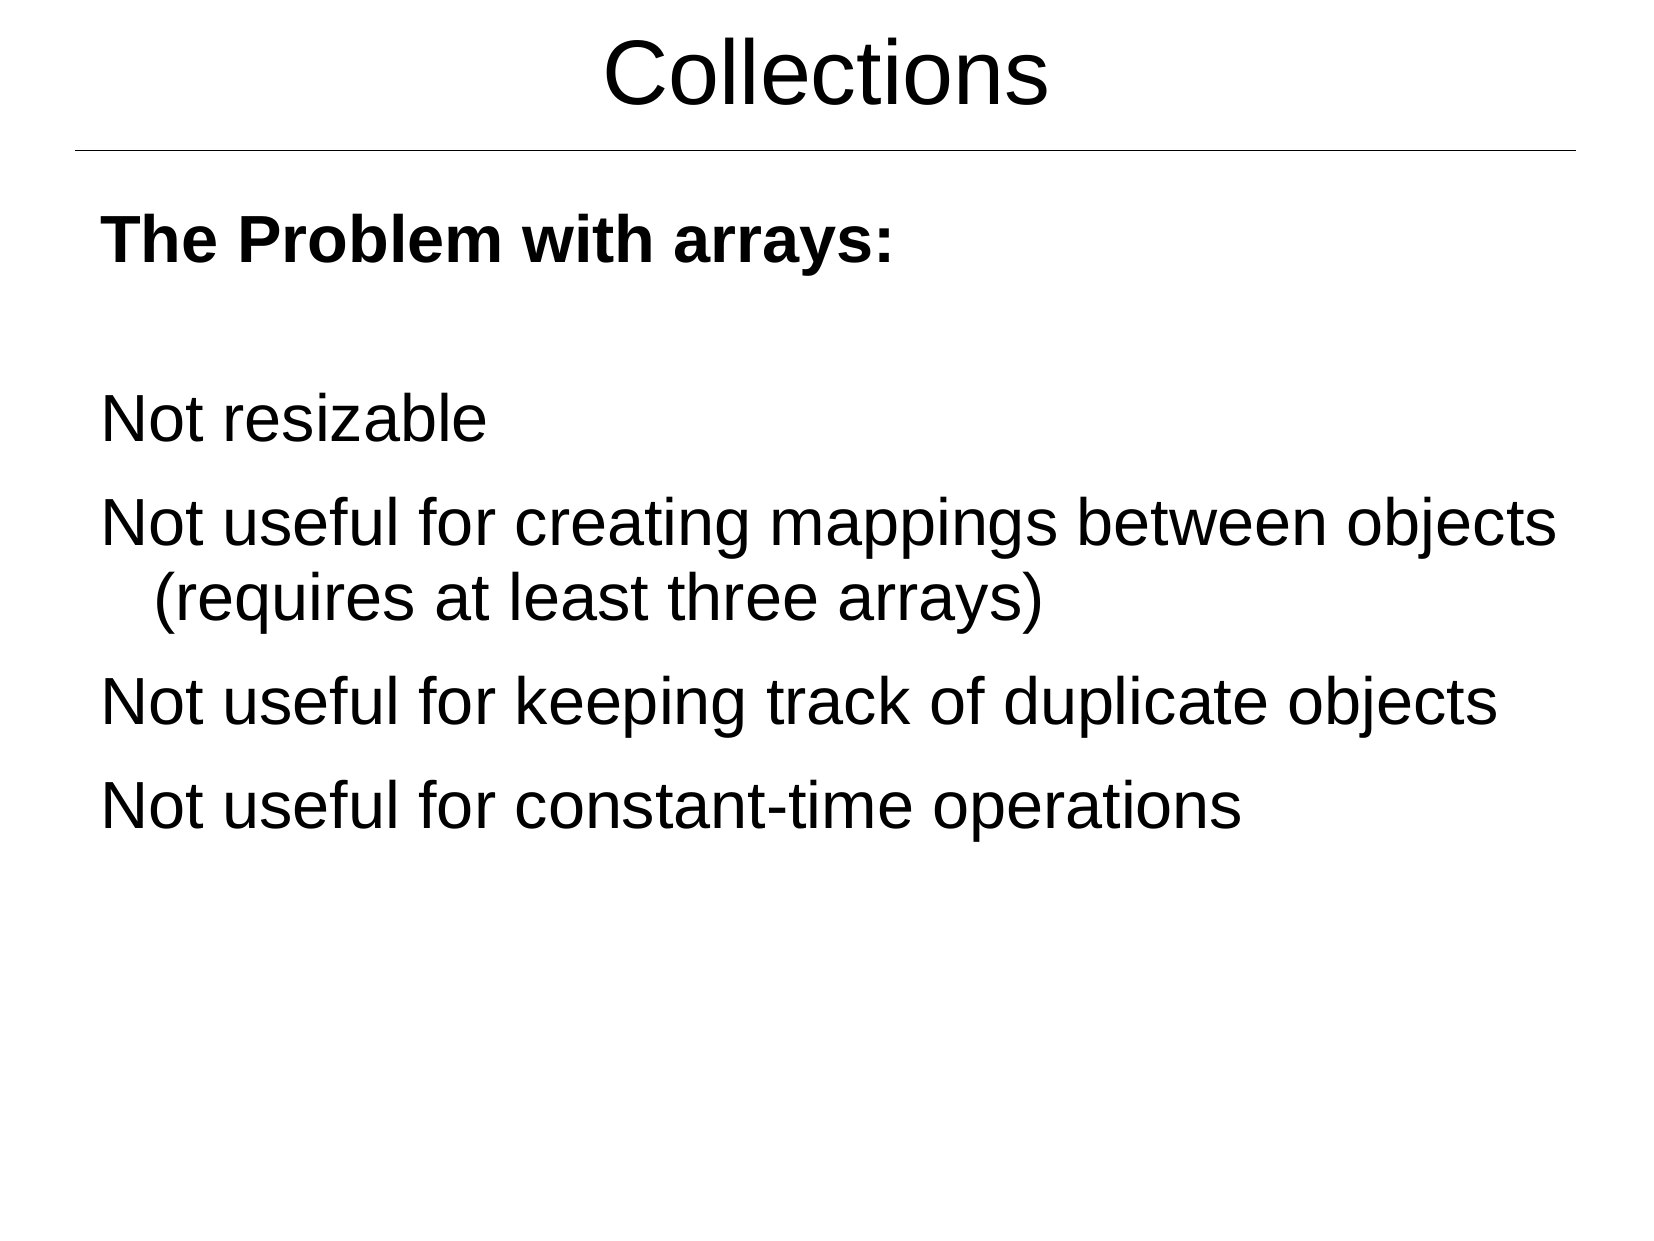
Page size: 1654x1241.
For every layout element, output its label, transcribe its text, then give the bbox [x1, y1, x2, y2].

list The Problem with arrays: Not resizable Not useful for creating mappings between objects (requires at least three arrays) Not useful for keeping track of duplicate objects Not useful for constant-time operations [82, 201, 1571, 1006]
title Collections [82, 3, 1571, 143]
